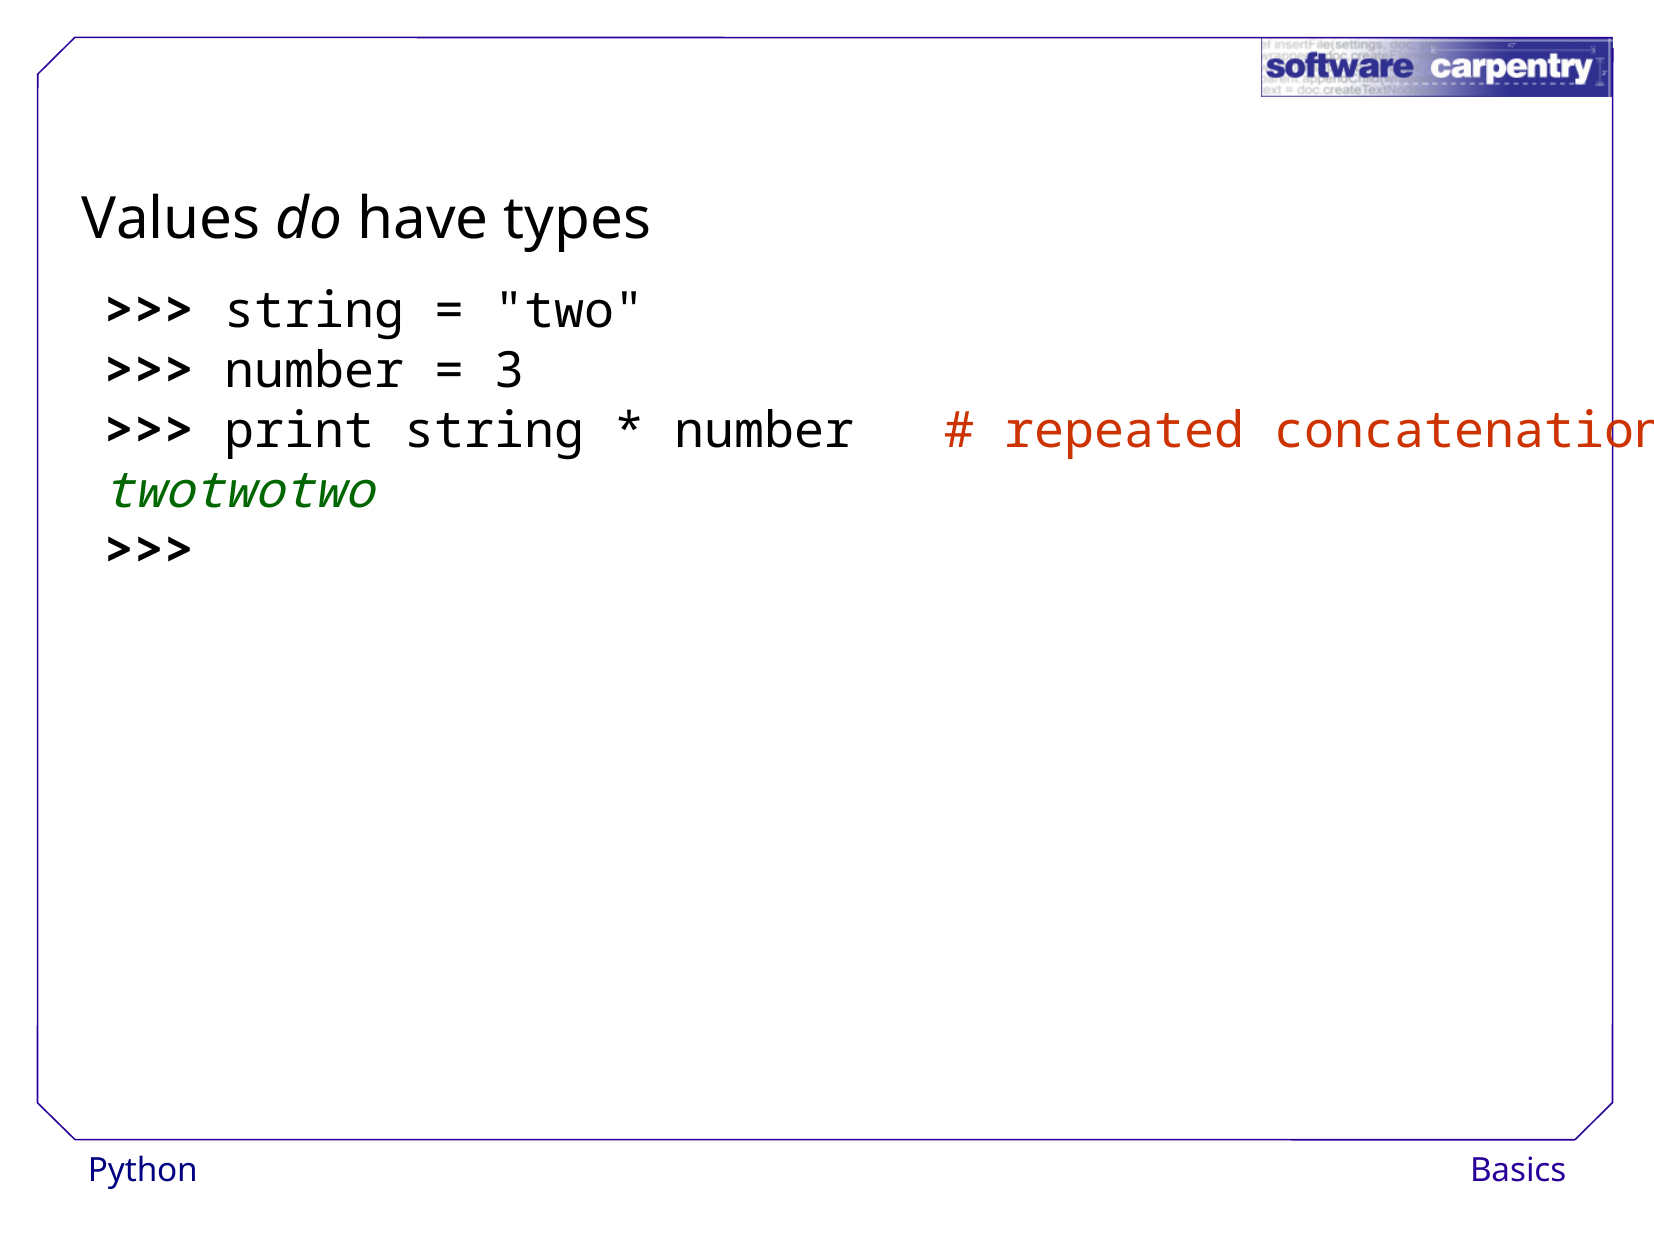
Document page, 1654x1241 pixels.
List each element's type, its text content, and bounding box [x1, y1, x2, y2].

text_box Values do have types [66, 138, 817, 259]
text_box >>> string = "two" >>> number = 3 >>> print string * number # repeated concatenation twotwotwo >>> [89, 270, 1517, 791]
picture [1261, 39, 1613, 97]
